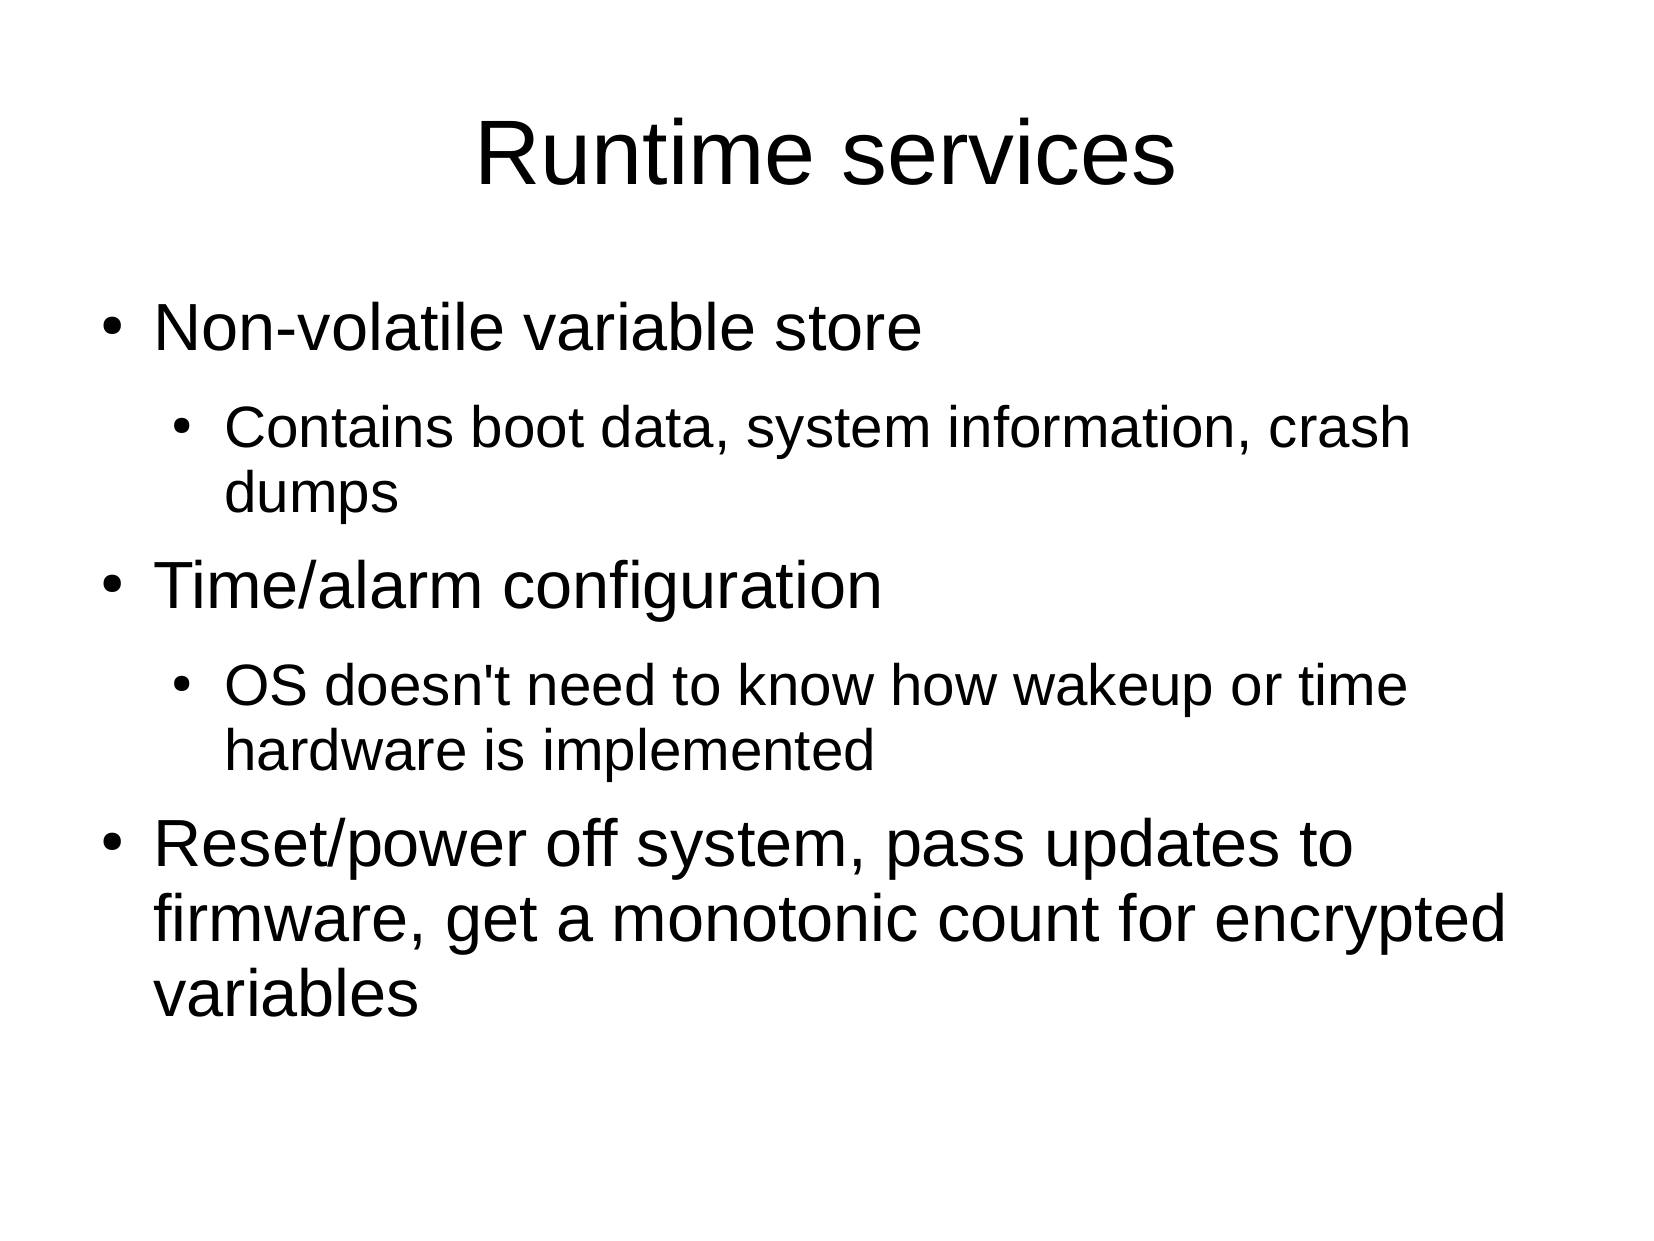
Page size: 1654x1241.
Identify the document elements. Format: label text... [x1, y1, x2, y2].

title Runtime services [82, 49, 1571, 257]
list Non-volatile variable store Contains boot data, system information, crash dumps Time/alarm configuration OS doesn't need to know how wakeup or time hardware is implemented Reset/power off system, pass updates to firmware, get a monotonic count for encrypted variables [82, 290, 1571, 1109]
